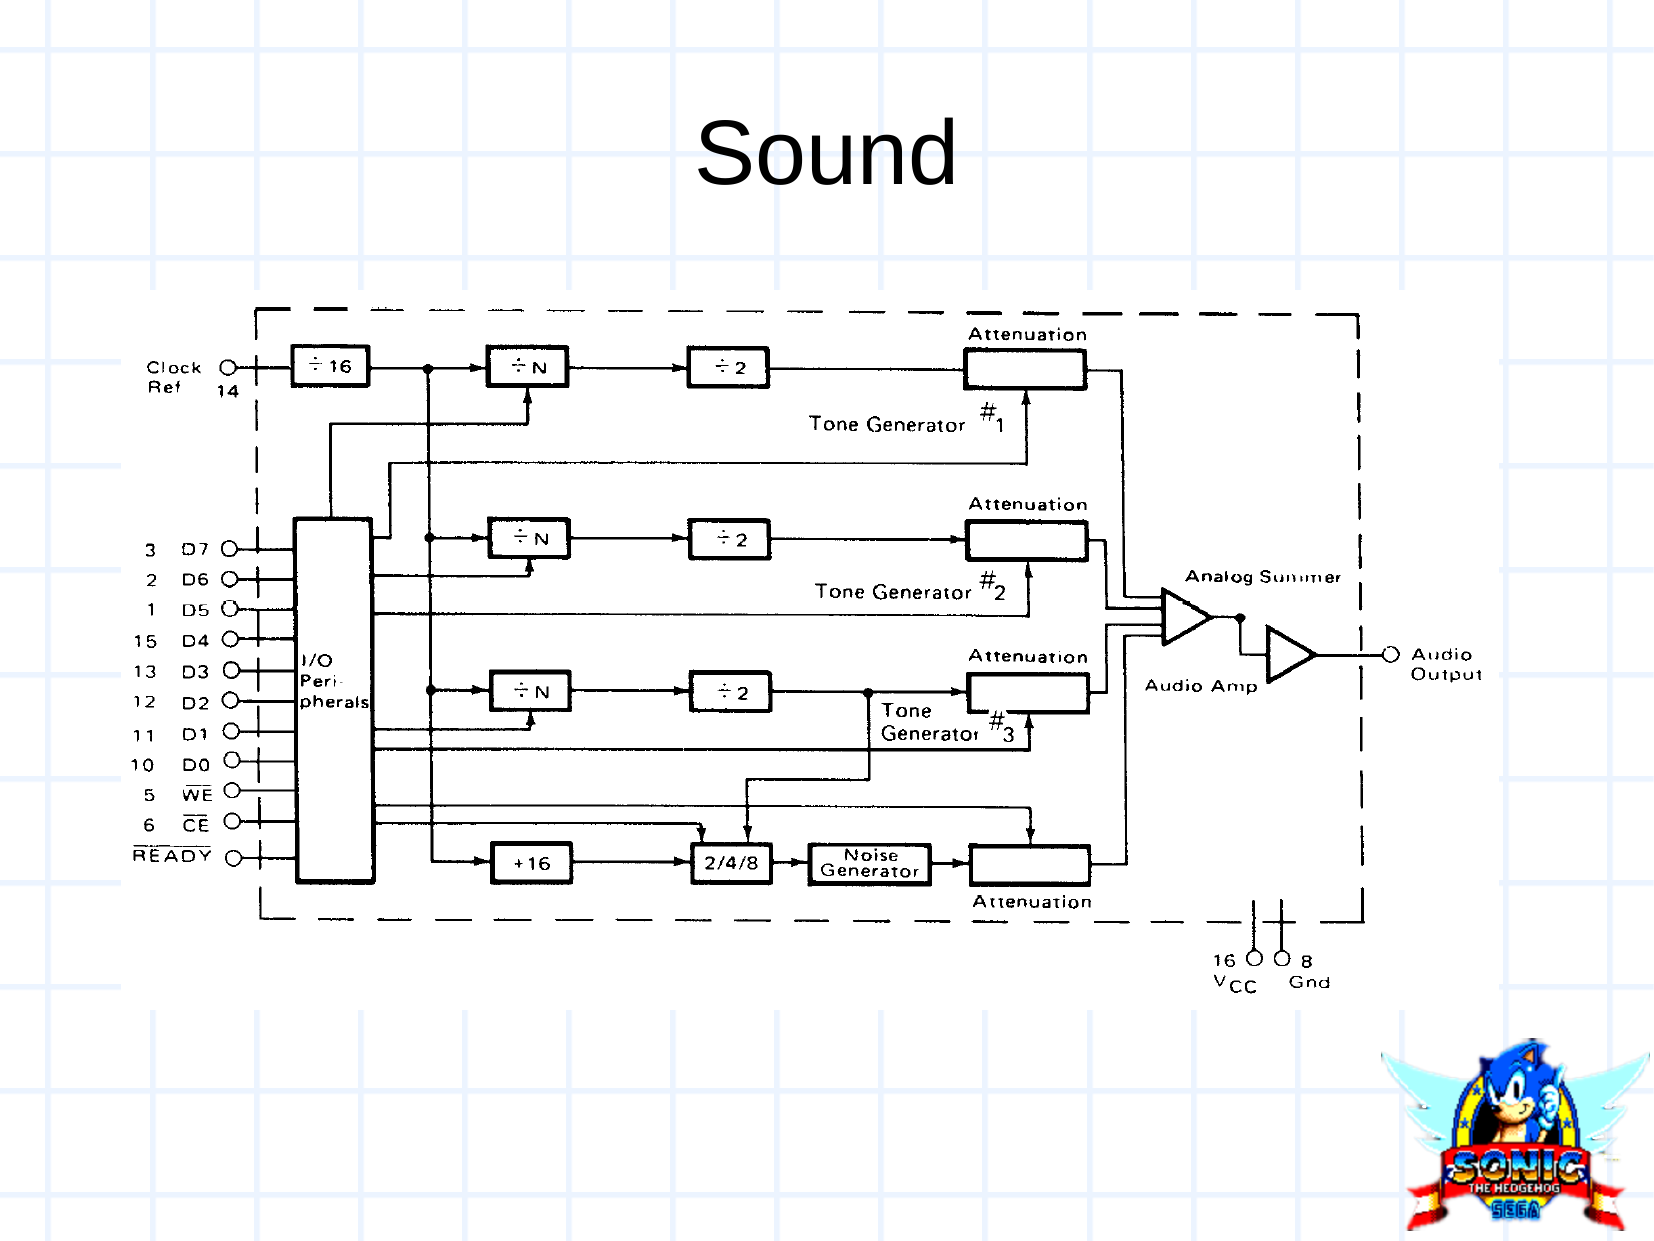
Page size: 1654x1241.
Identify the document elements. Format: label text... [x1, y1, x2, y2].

picture [0, 0, 1654, 1241]
title Sound [82, 49, 1571, 257]
